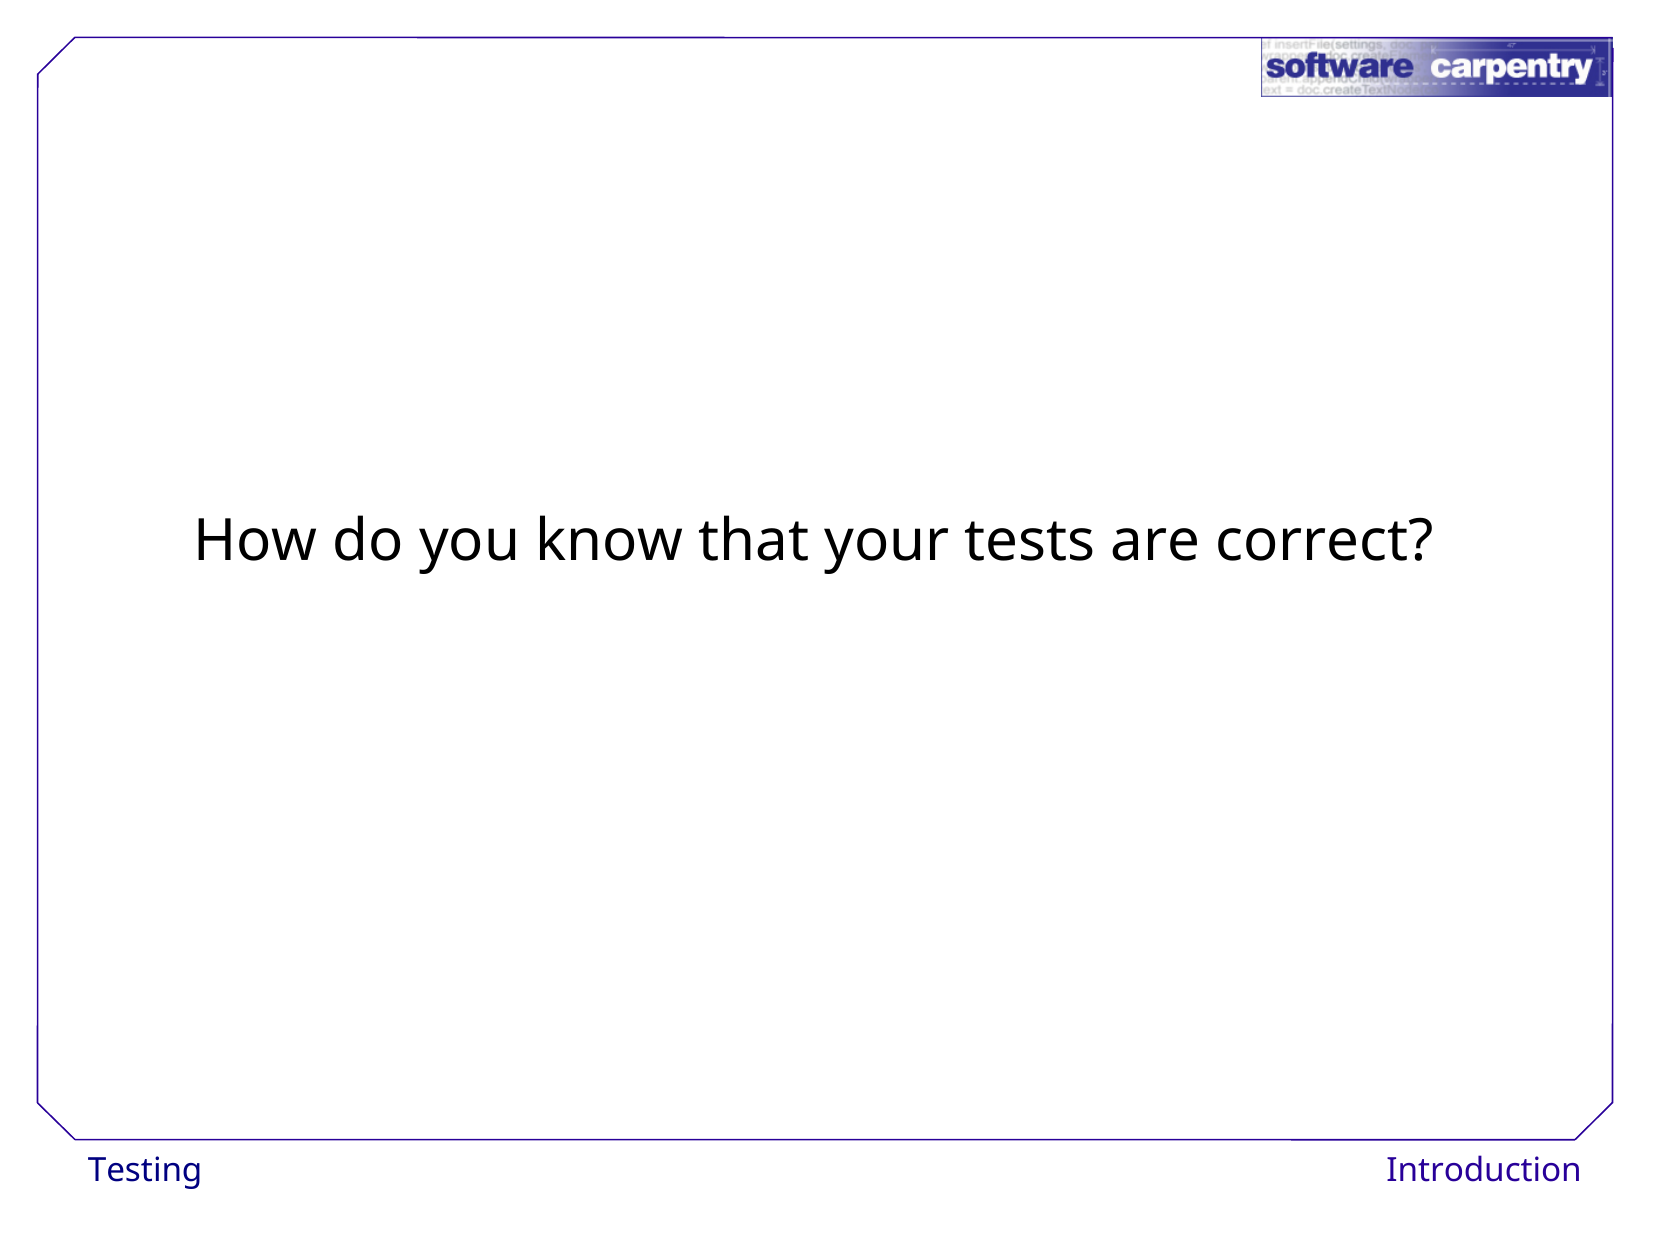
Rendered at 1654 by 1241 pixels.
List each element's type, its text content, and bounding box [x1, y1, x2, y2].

picture [1261, 39, 1613, 97]
text_box How do you know that your tests are correct? [103, 459, 1524, 580]
